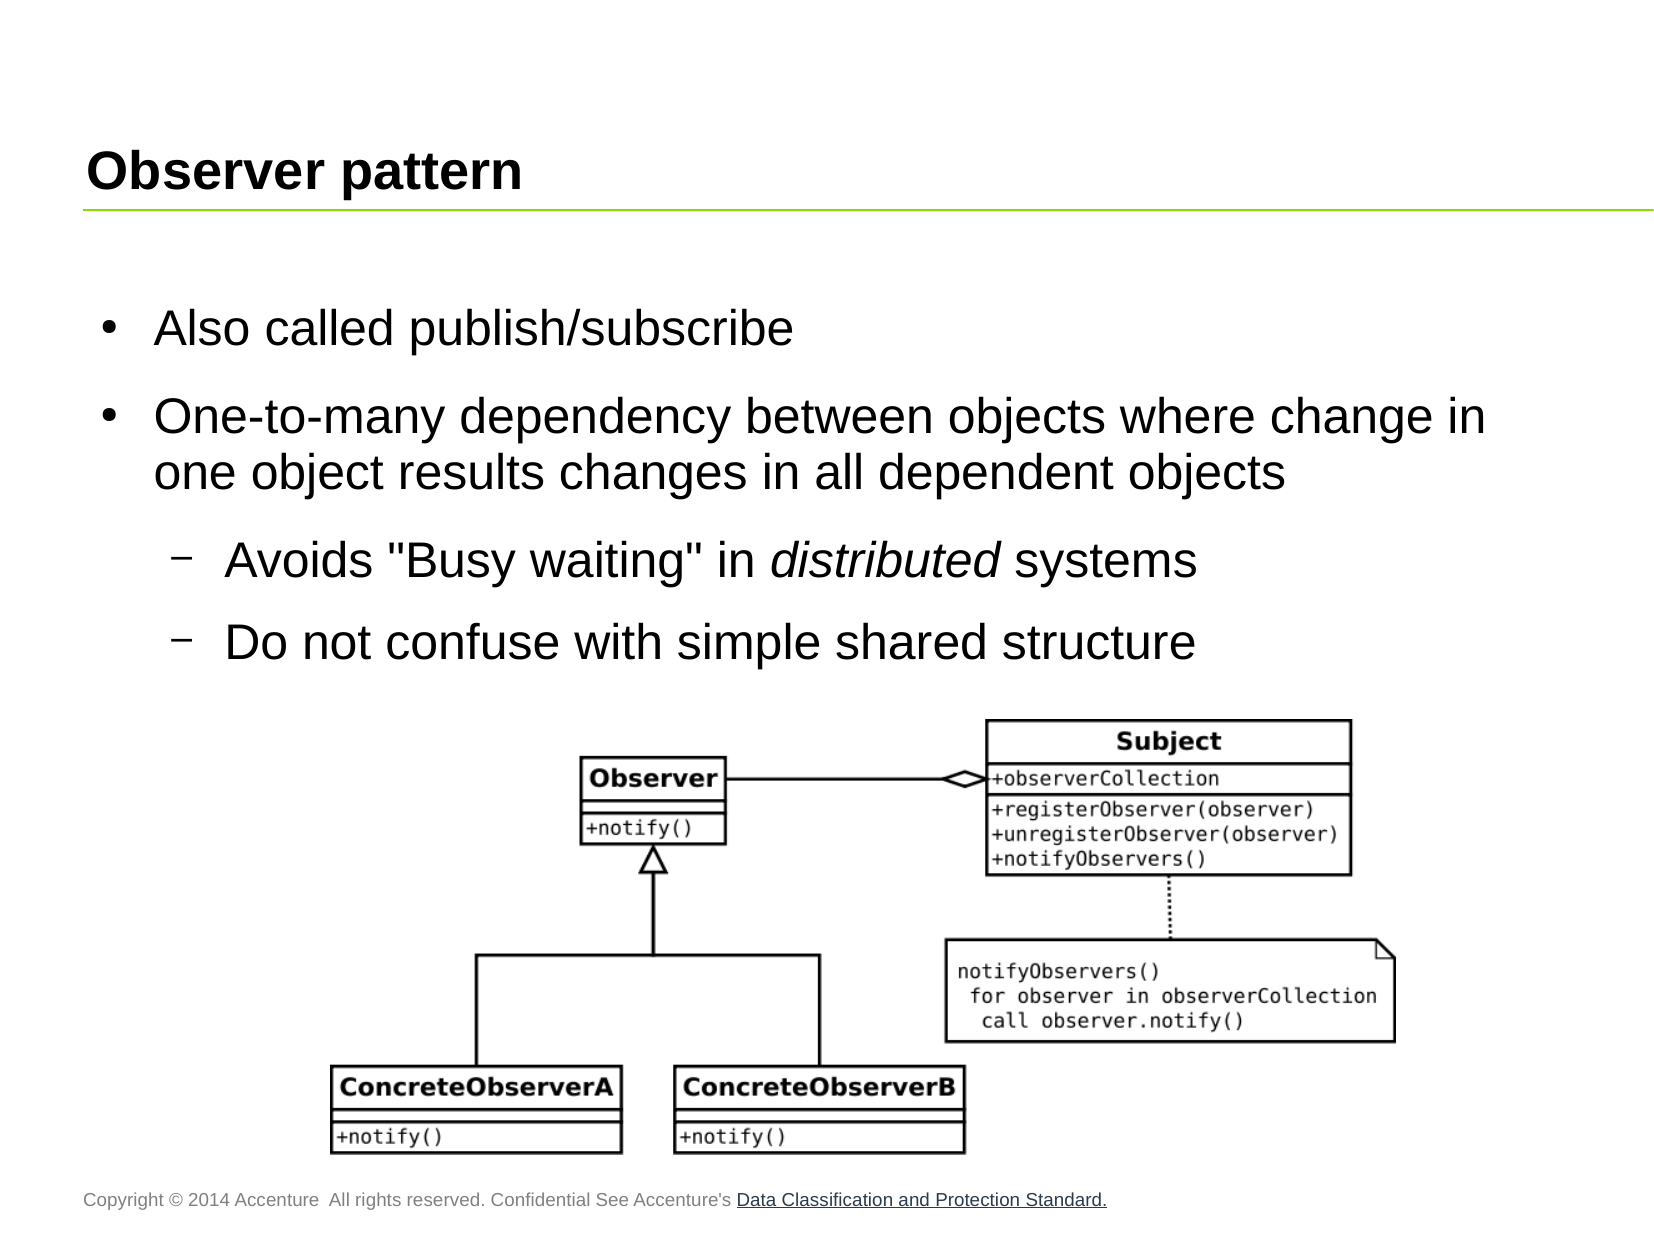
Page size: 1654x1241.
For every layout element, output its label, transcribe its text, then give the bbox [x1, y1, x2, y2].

list Also called publish/subscribe One-to-many dependency between objects where change in one object results changes in all dependent objects Avoids "Busy waiting" in distributed systems Do not confuse with simple shared structure [82, 300, 1571, 856]
picture [330, 719, 1396, 1156]
title Observer pattern [86, 115, 1576, 226]
